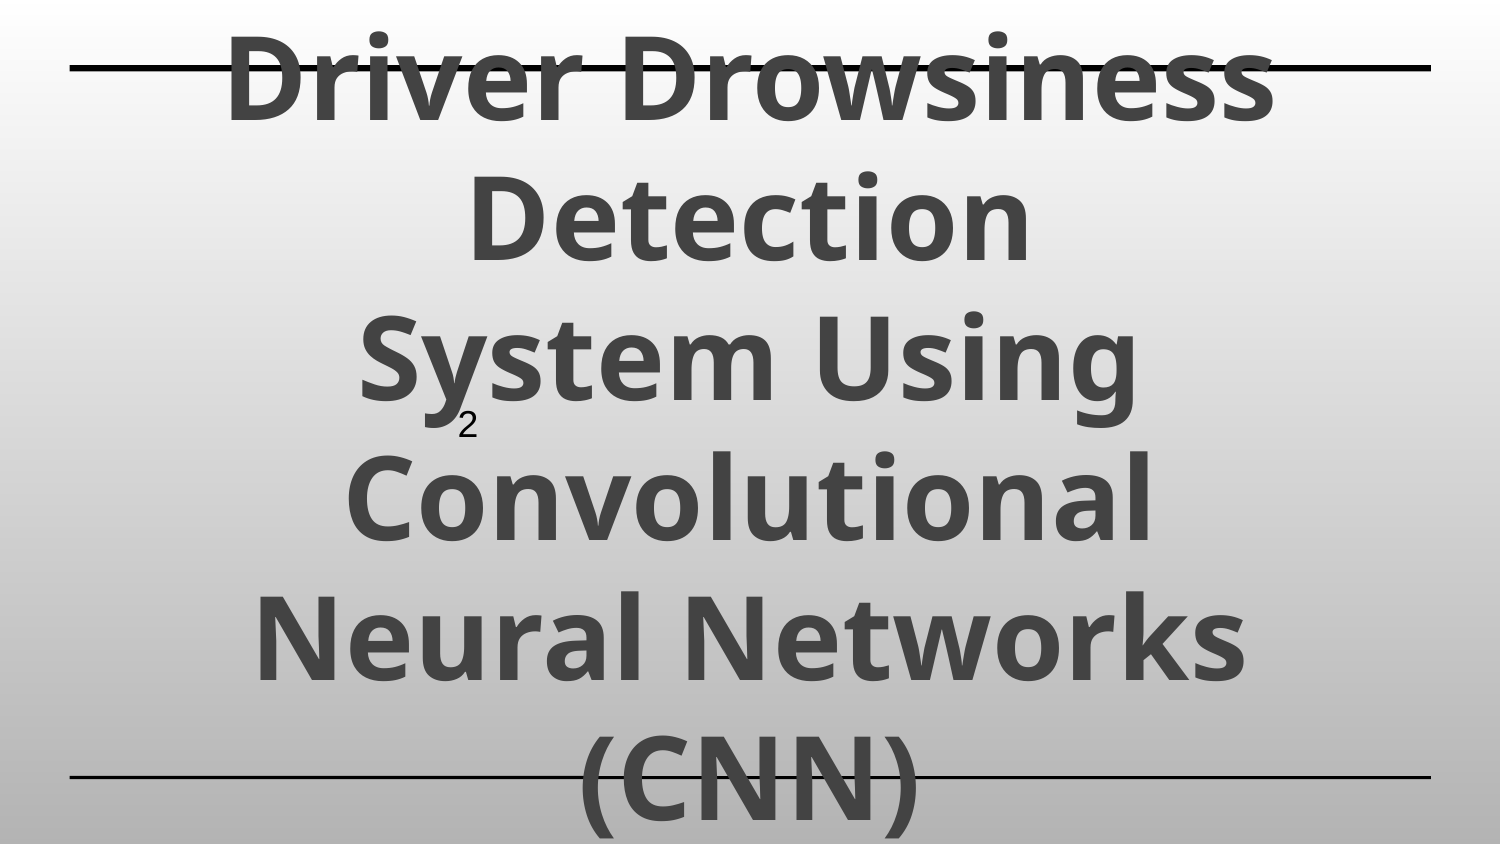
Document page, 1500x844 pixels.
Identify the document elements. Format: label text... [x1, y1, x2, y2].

text_box <number> [442, 396, 1072, 467]
title Driver Drowsiness Detection System Using Convolutional Neural Networks (CNN) [140, 69, 1360, 779]
